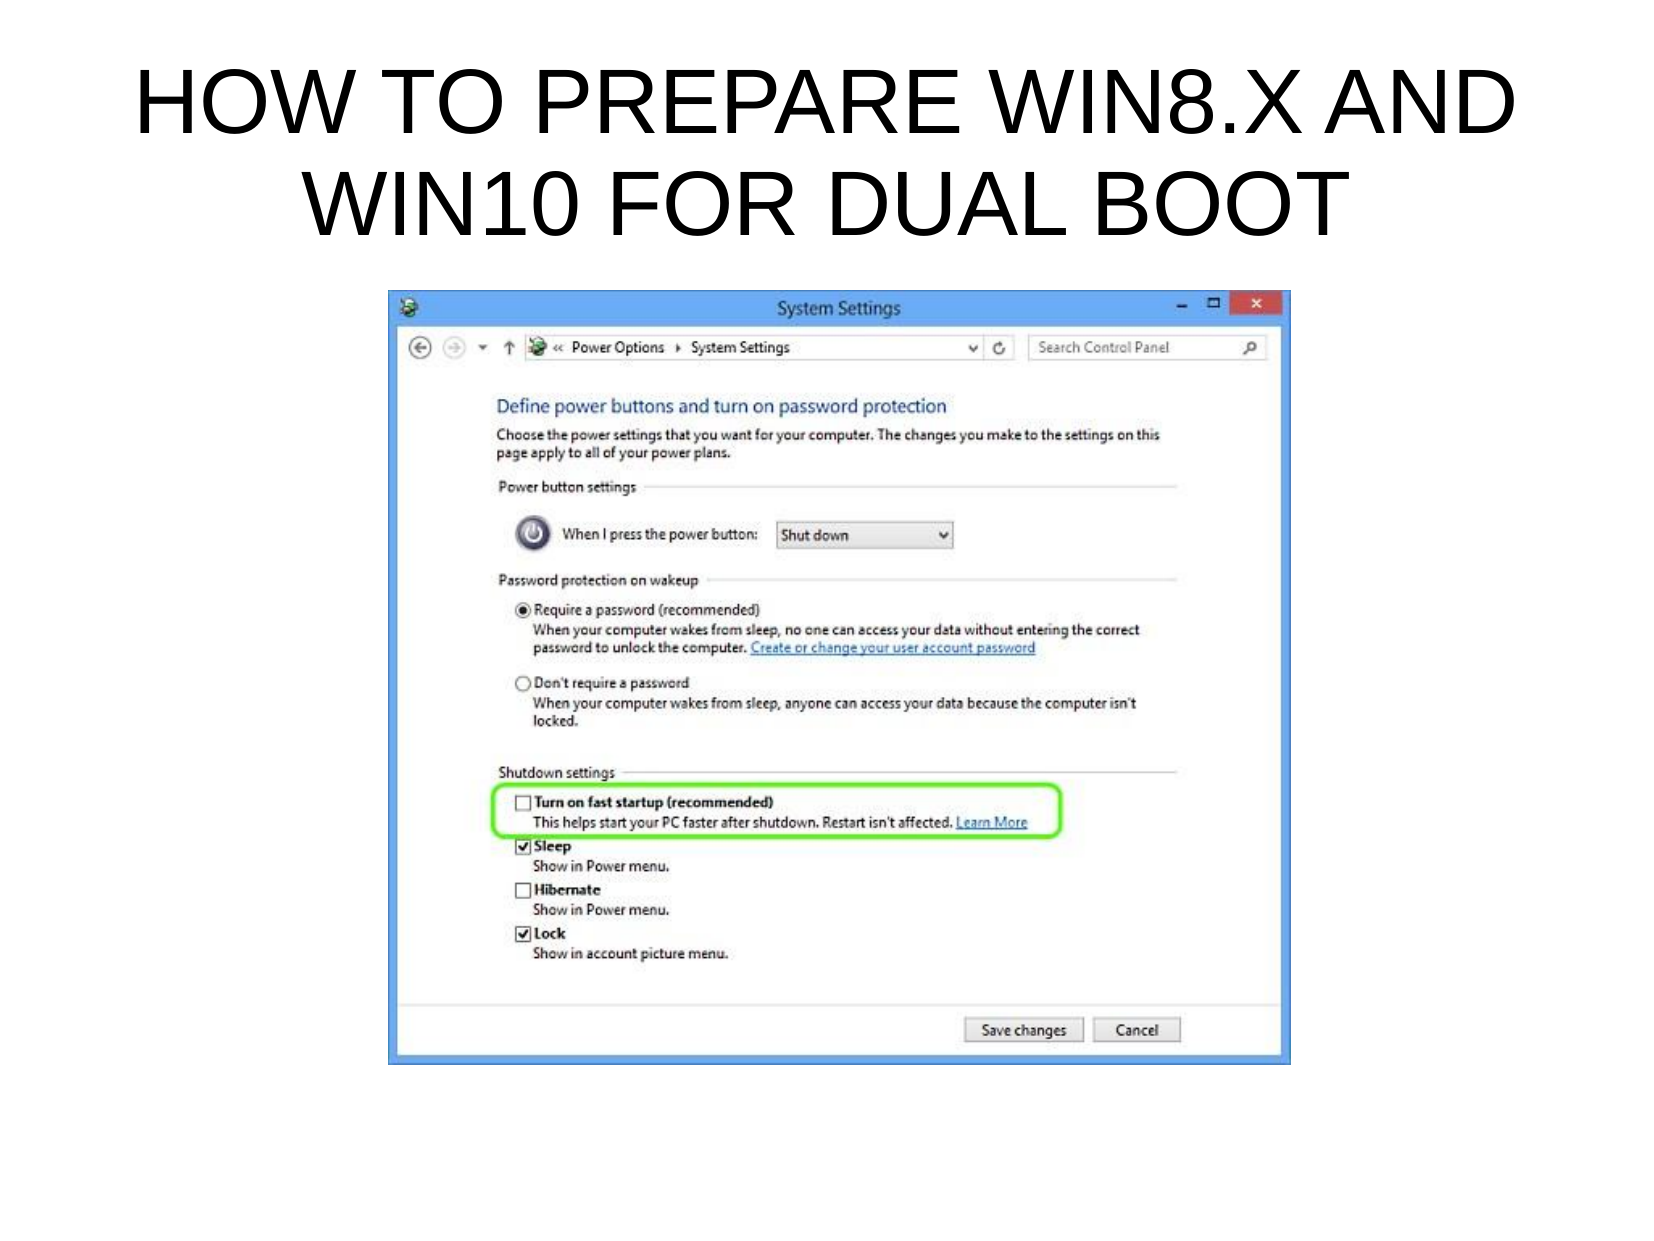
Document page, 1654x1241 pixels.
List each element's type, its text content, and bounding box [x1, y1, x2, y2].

title HOW TO PREPARE WIN8.X AND WIN10 FOR DUAL BOOT [82, 49, 1571, 257]
picture [388, 290, 1291, 1066]
